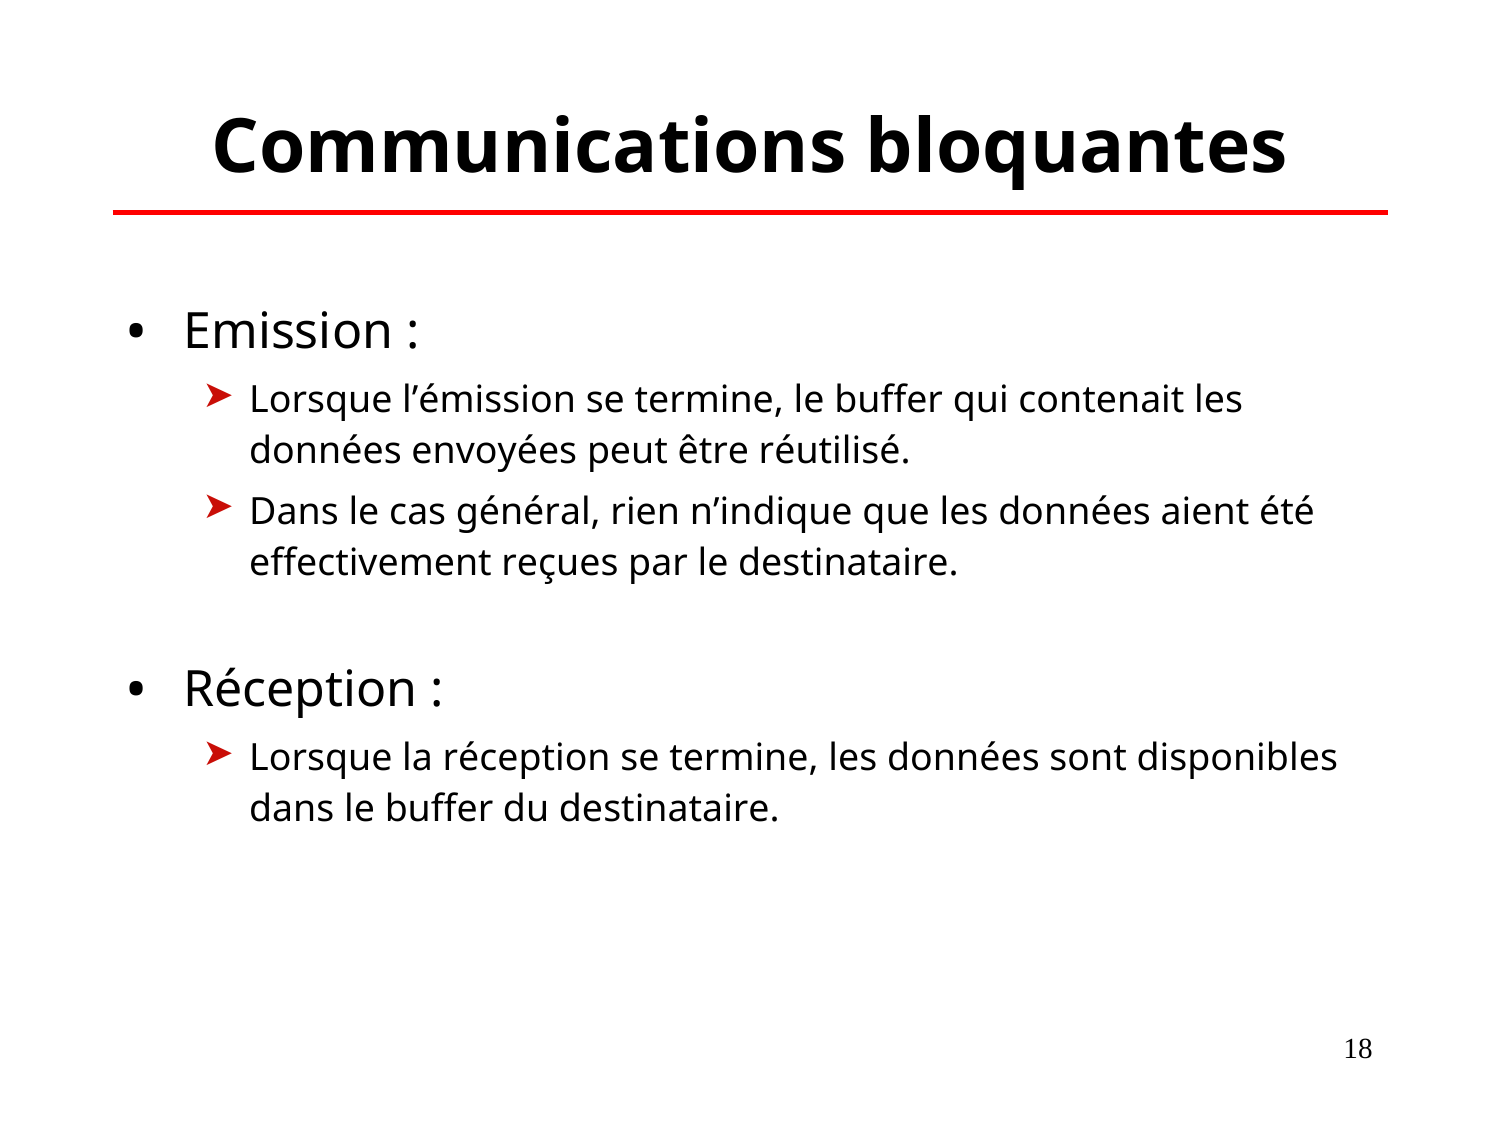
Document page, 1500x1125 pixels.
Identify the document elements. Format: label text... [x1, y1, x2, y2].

title Communications bloquantes [112, 49, 1388, 238]
list Emission : Lorsque l’émission se termine, le buffer qui contenait les données envoyées peut être réutilisé. Dans le cas général, rien n’indique que les données aient été effectivement reçues par le destinataire. Réception : Lorsque la réception se termine, les données sont disponibles dans le buffer du destinataire. [112, 287, 1388, 963]
